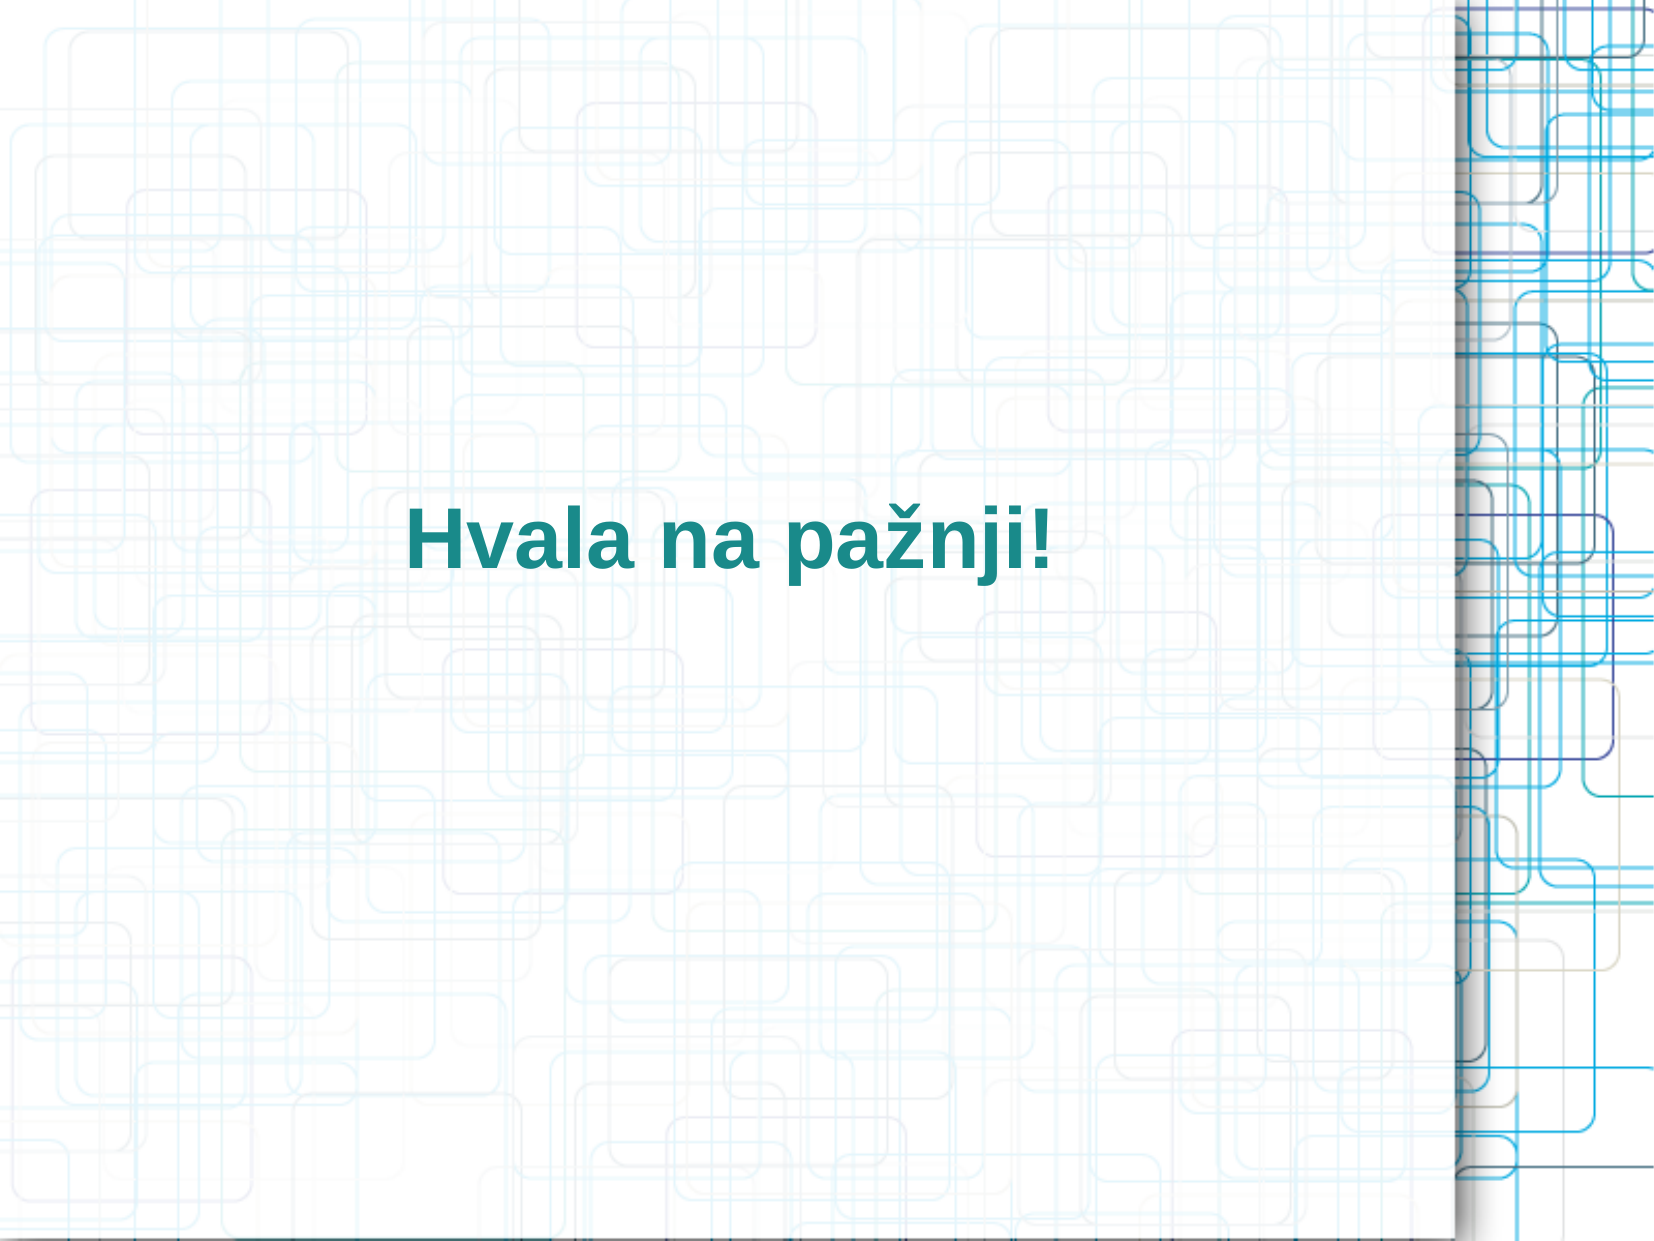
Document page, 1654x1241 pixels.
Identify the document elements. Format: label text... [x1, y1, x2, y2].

title Hvala na pažnji! [51, 435, 1411, 643]
picture [0, 0, 1654, 1241]
